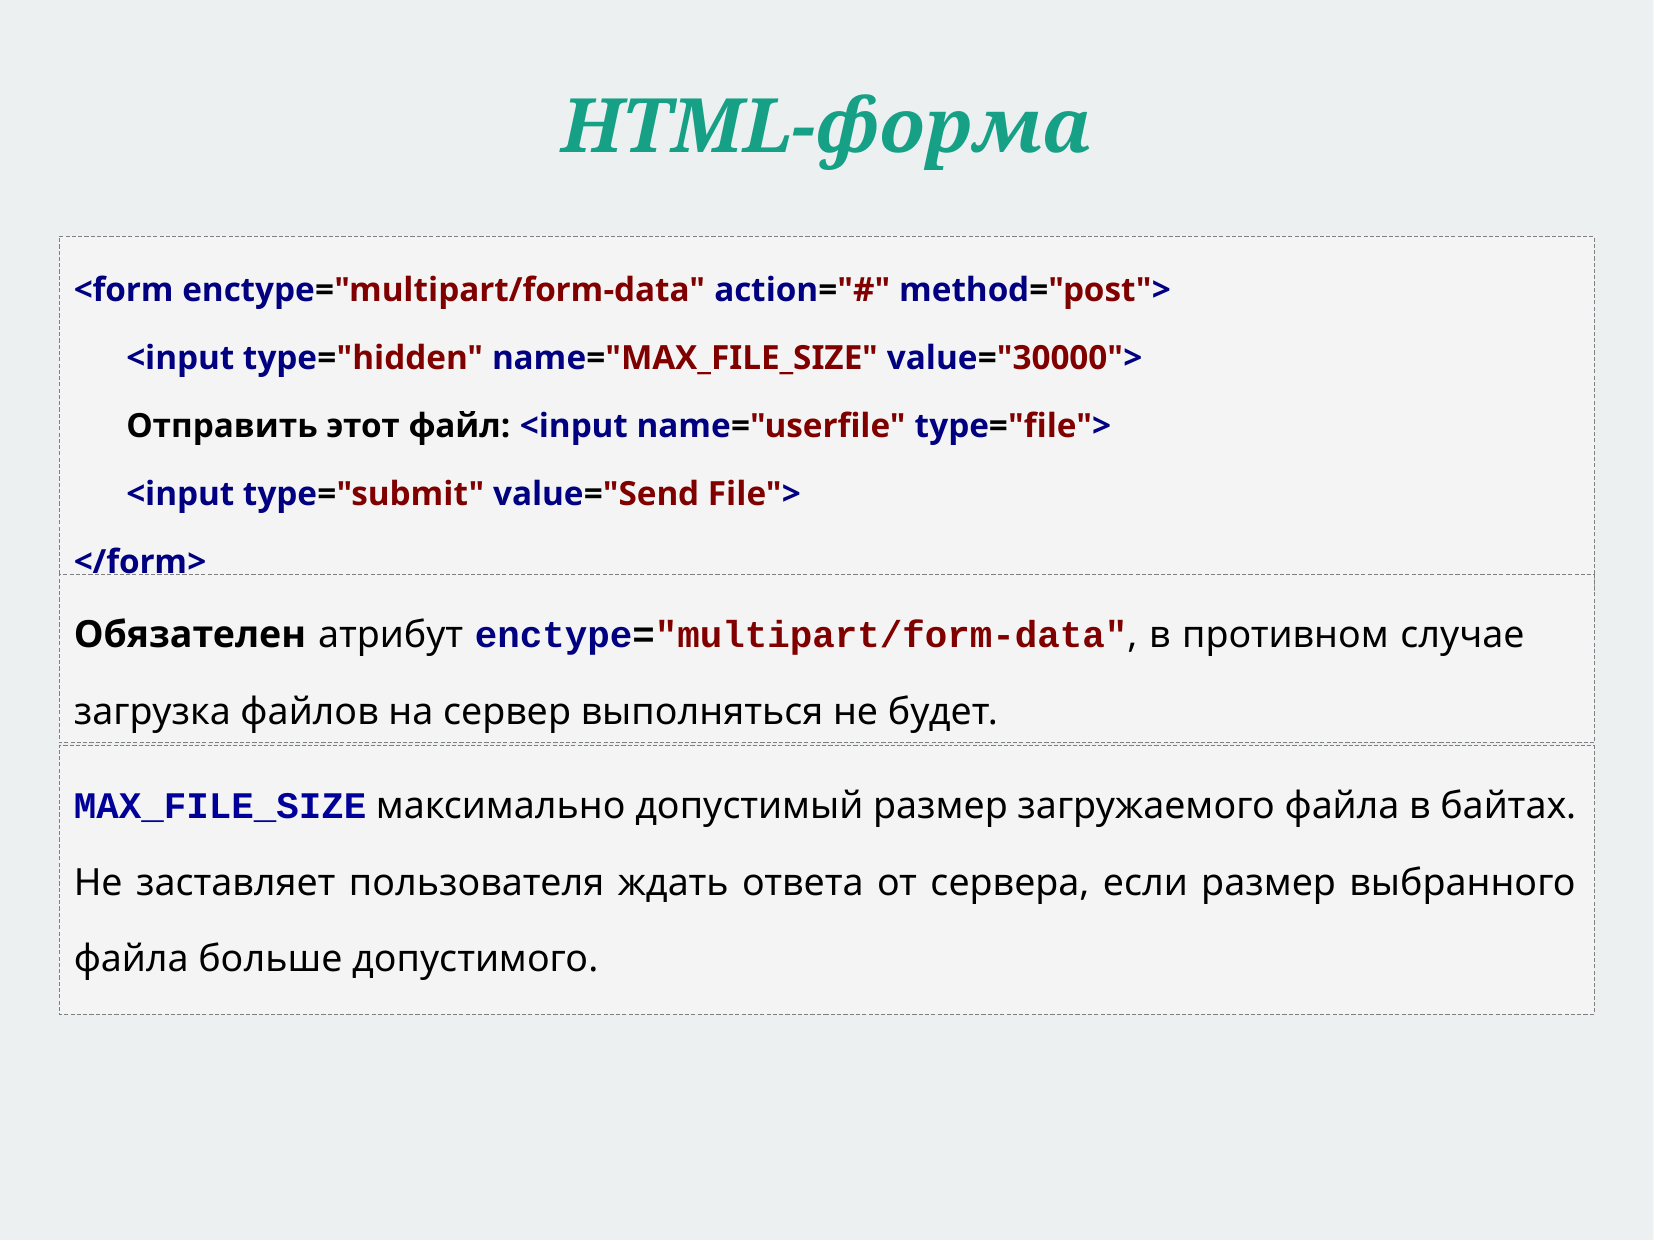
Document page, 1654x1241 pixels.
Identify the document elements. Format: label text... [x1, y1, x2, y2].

text_box MAX_FILE_SIZE максимально допустимый размер загружаемого файла в байтах. Не заставляет пользователя ждать ответа от сервера, если размер выбранного файла больше допустимого. [59, 745, 1595, 1015]
text_box Обязателен атрибут enctype="multipart/form-data", в противном случае загрузка файлов на сервер выполняться не будет. [59, 574, 1595, 707]
text_box <form enctype="multipart/form-data" action="#" method="post"> <input type="hidden" name="MAX_FILE_SIZE" value="30000"> Отправить этот файл: <input name="userfile" type="file"> <input type="submit" value="Send File"> </form> [59, 236, 1595, 535]
title HTML-форма [59, 59, 1595, 187]
